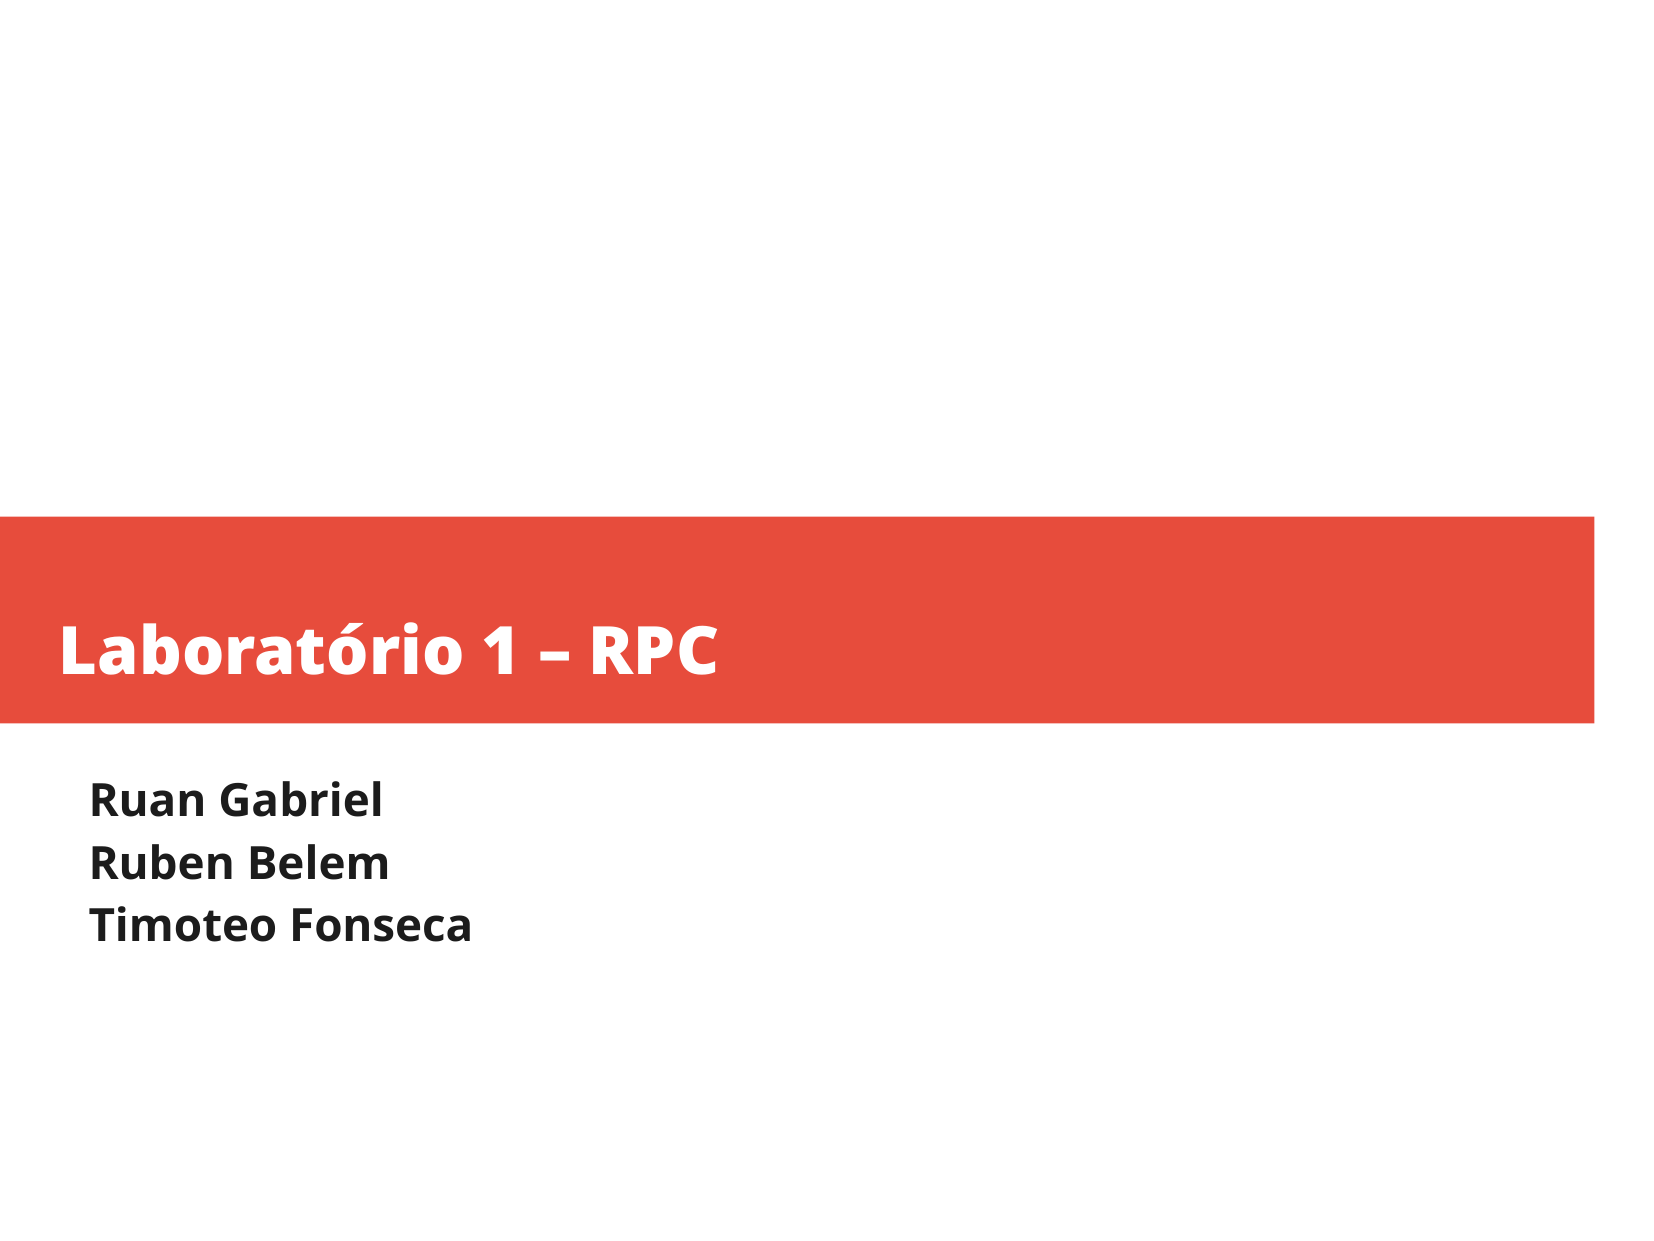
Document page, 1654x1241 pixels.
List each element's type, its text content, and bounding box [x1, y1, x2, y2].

subtitle Ruan Gabriel Ruben Belem Timoteo Fonseca [88, 767, 1595, 1182]
title Laboratório 1 – RPC [59, 546, 1595, 694]
